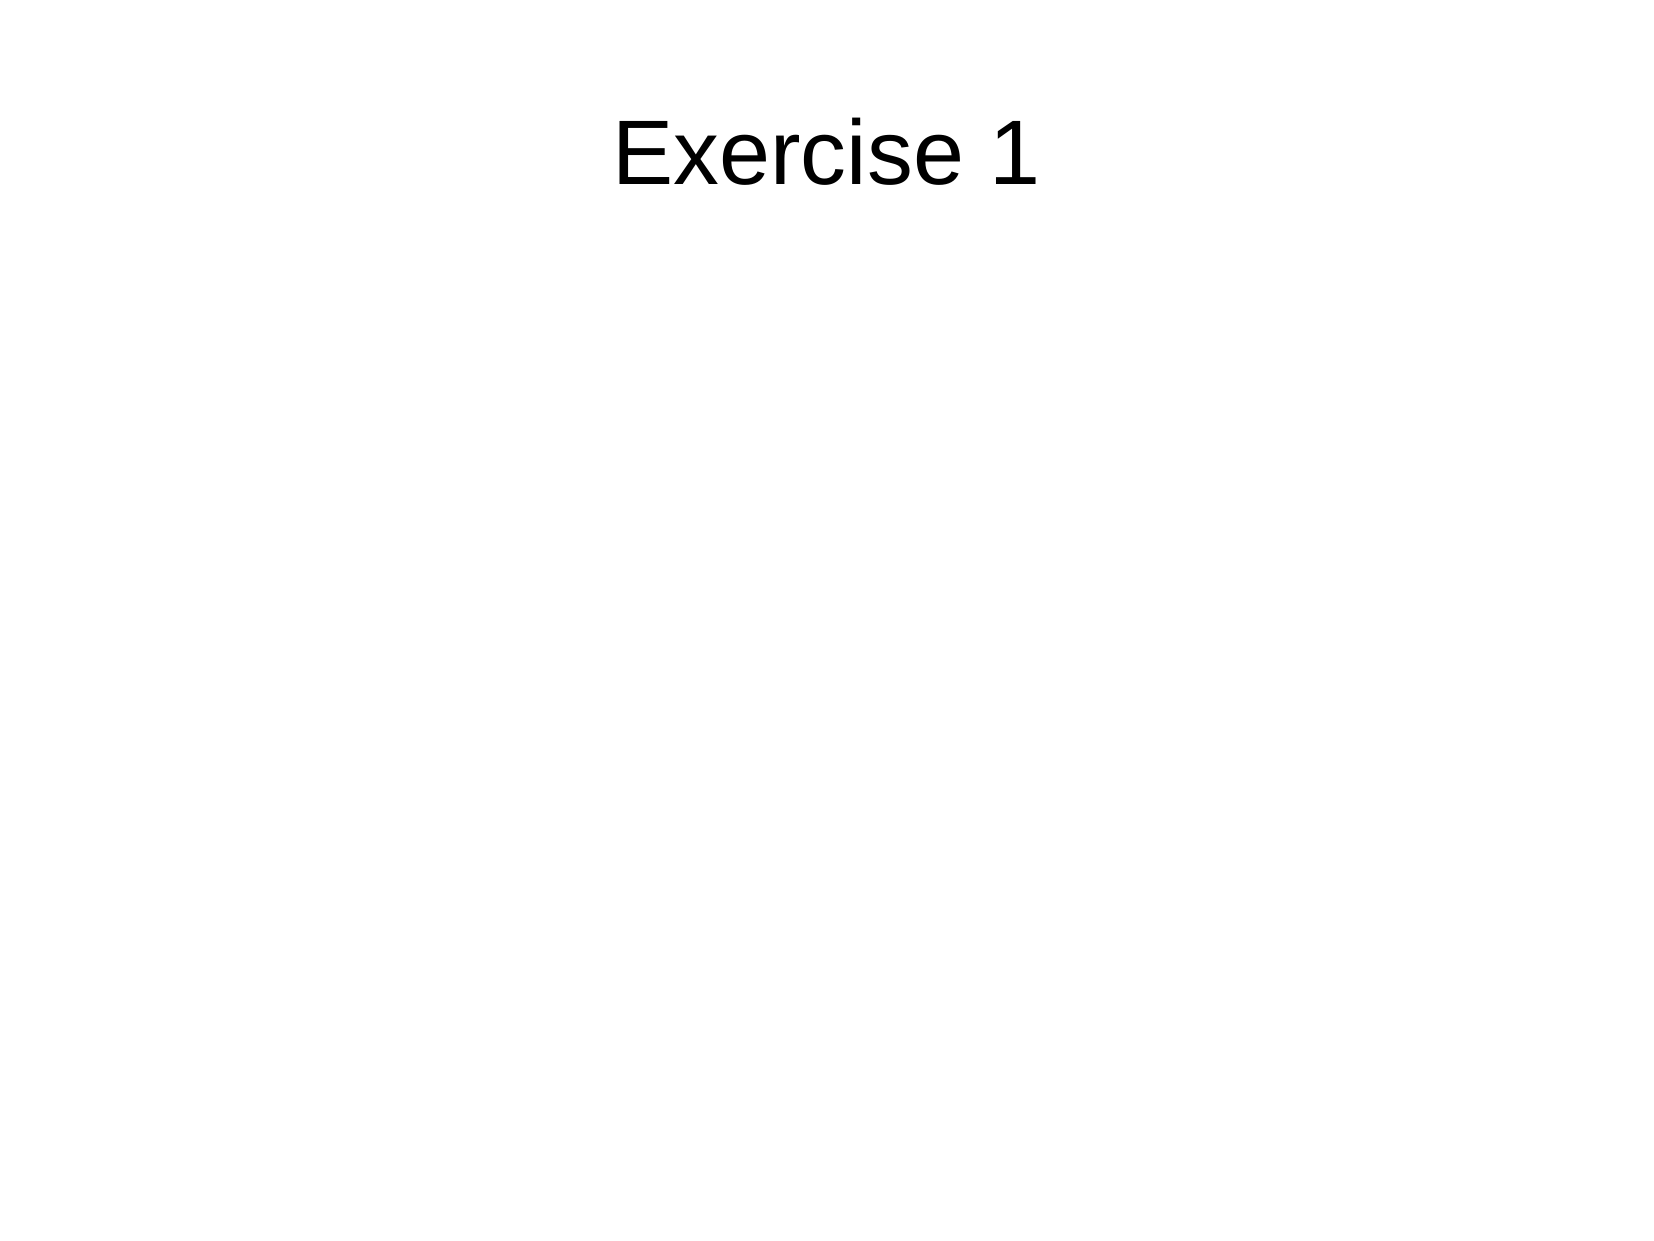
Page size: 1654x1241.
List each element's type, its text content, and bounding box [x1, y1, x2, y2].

title Exercise 1 [82, 49, 1571, 257]
